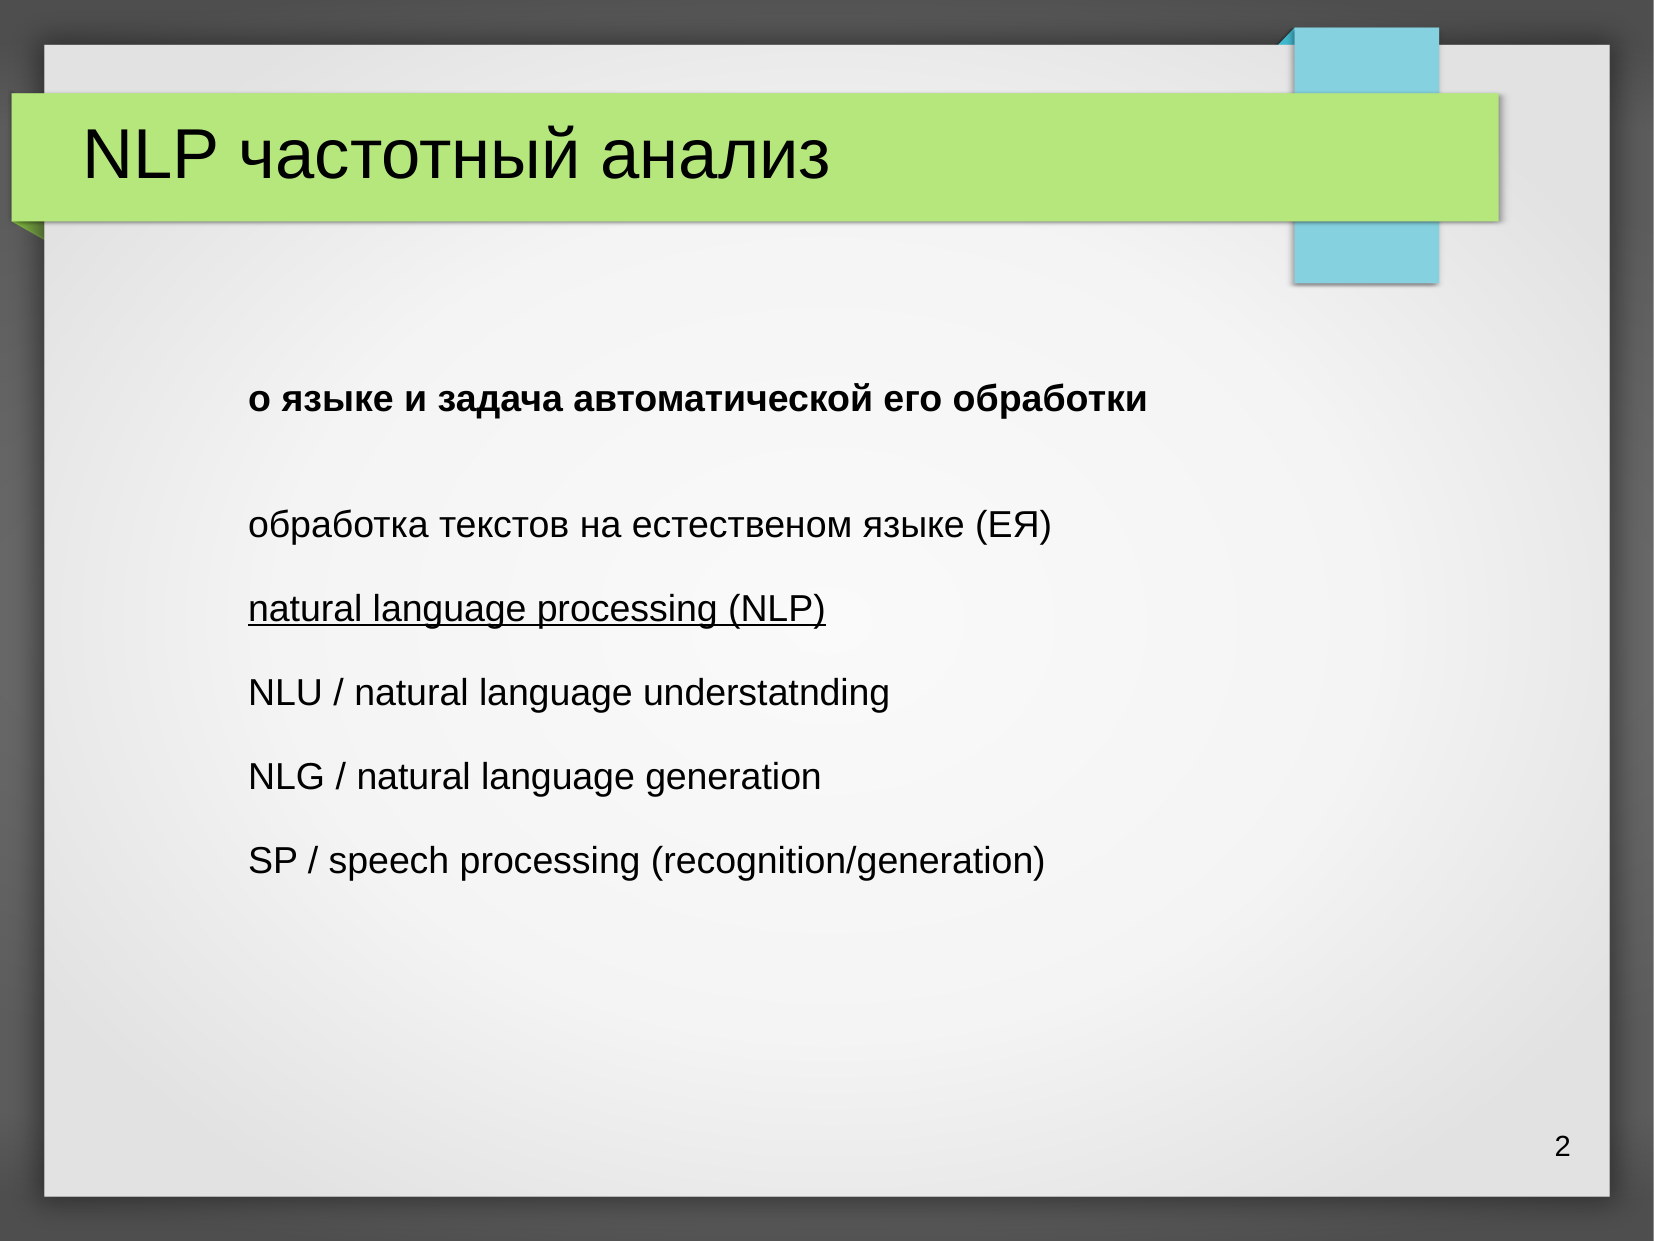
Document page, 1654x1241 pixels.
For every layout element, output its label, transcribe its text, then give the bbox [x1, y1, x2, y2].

title NLP частотный анализ [82, 114, 1406, 194]
text_box о языке и задача автоматической его обработки обработка текстов на естественом языке (ЕЯ) natural language processing (NLP) NLU / natural language understatnding NLG / natural language generation SP / speech processing (recognition/generation) [248, 377, 1465, 898]
picture [0, 0, 1654, 1241]
